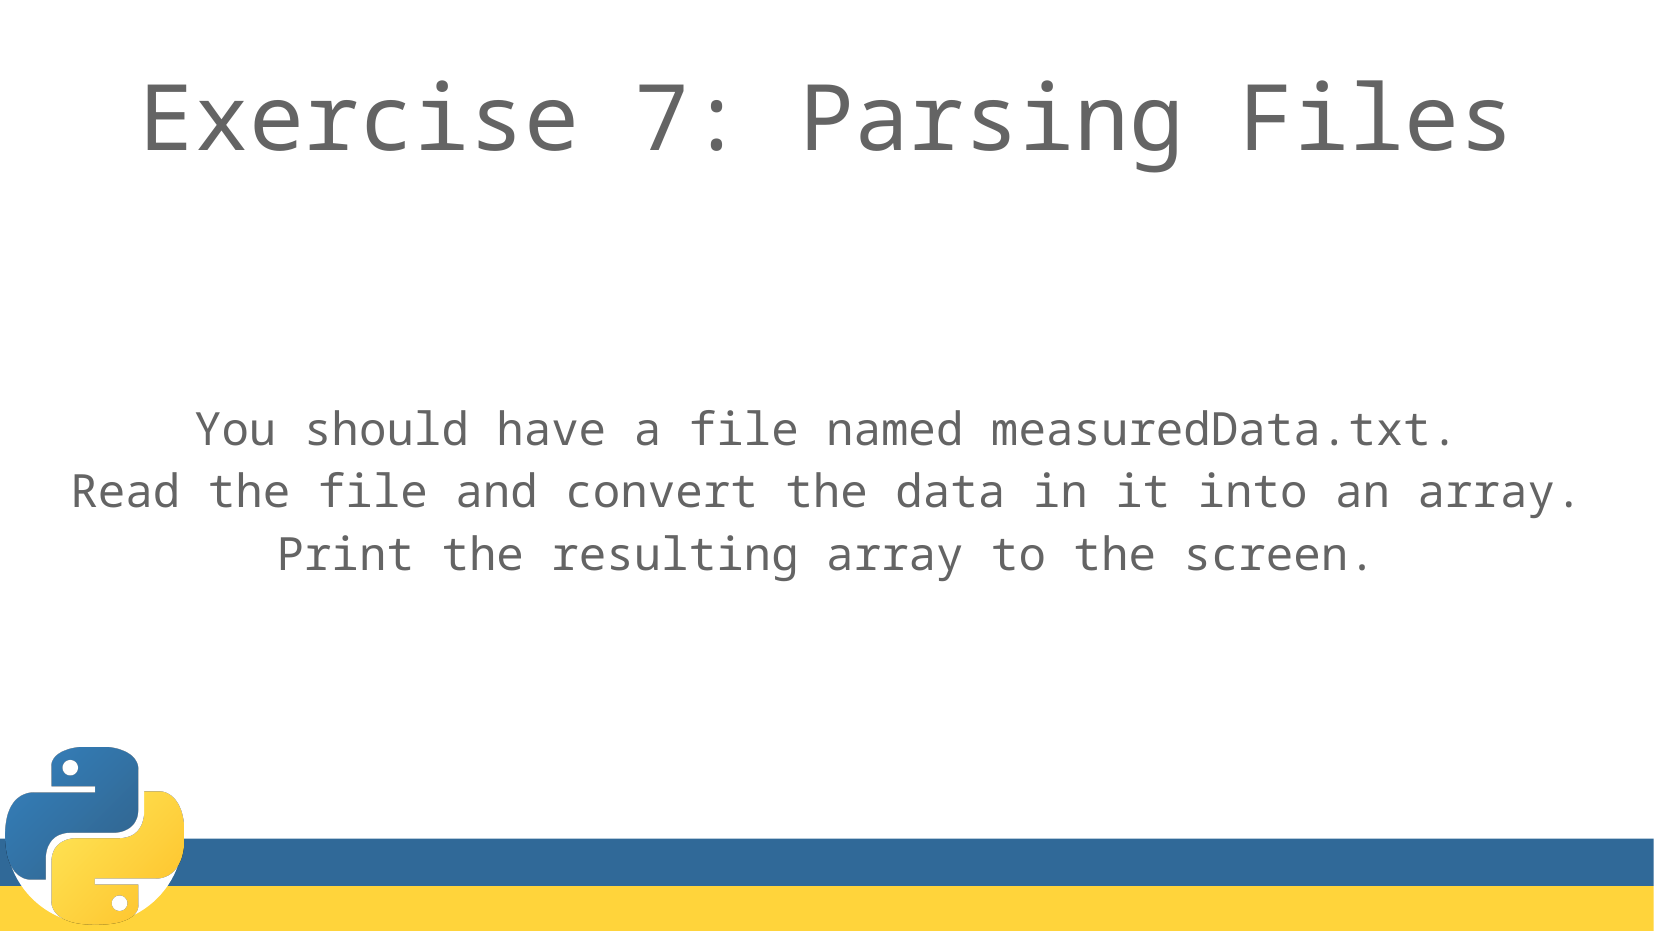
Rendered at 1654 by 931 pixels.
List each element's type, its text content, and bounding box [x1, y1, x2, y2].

title Exercise 7: Parsing Files [82, 37, 1571, 193]
text_box You should have a file named measuredData.txt. Read the file and convert the data in it into an array. Print the resulting array to the screen. [55, 388, 1598, 542]
picture [5, 747, 184, 925]
